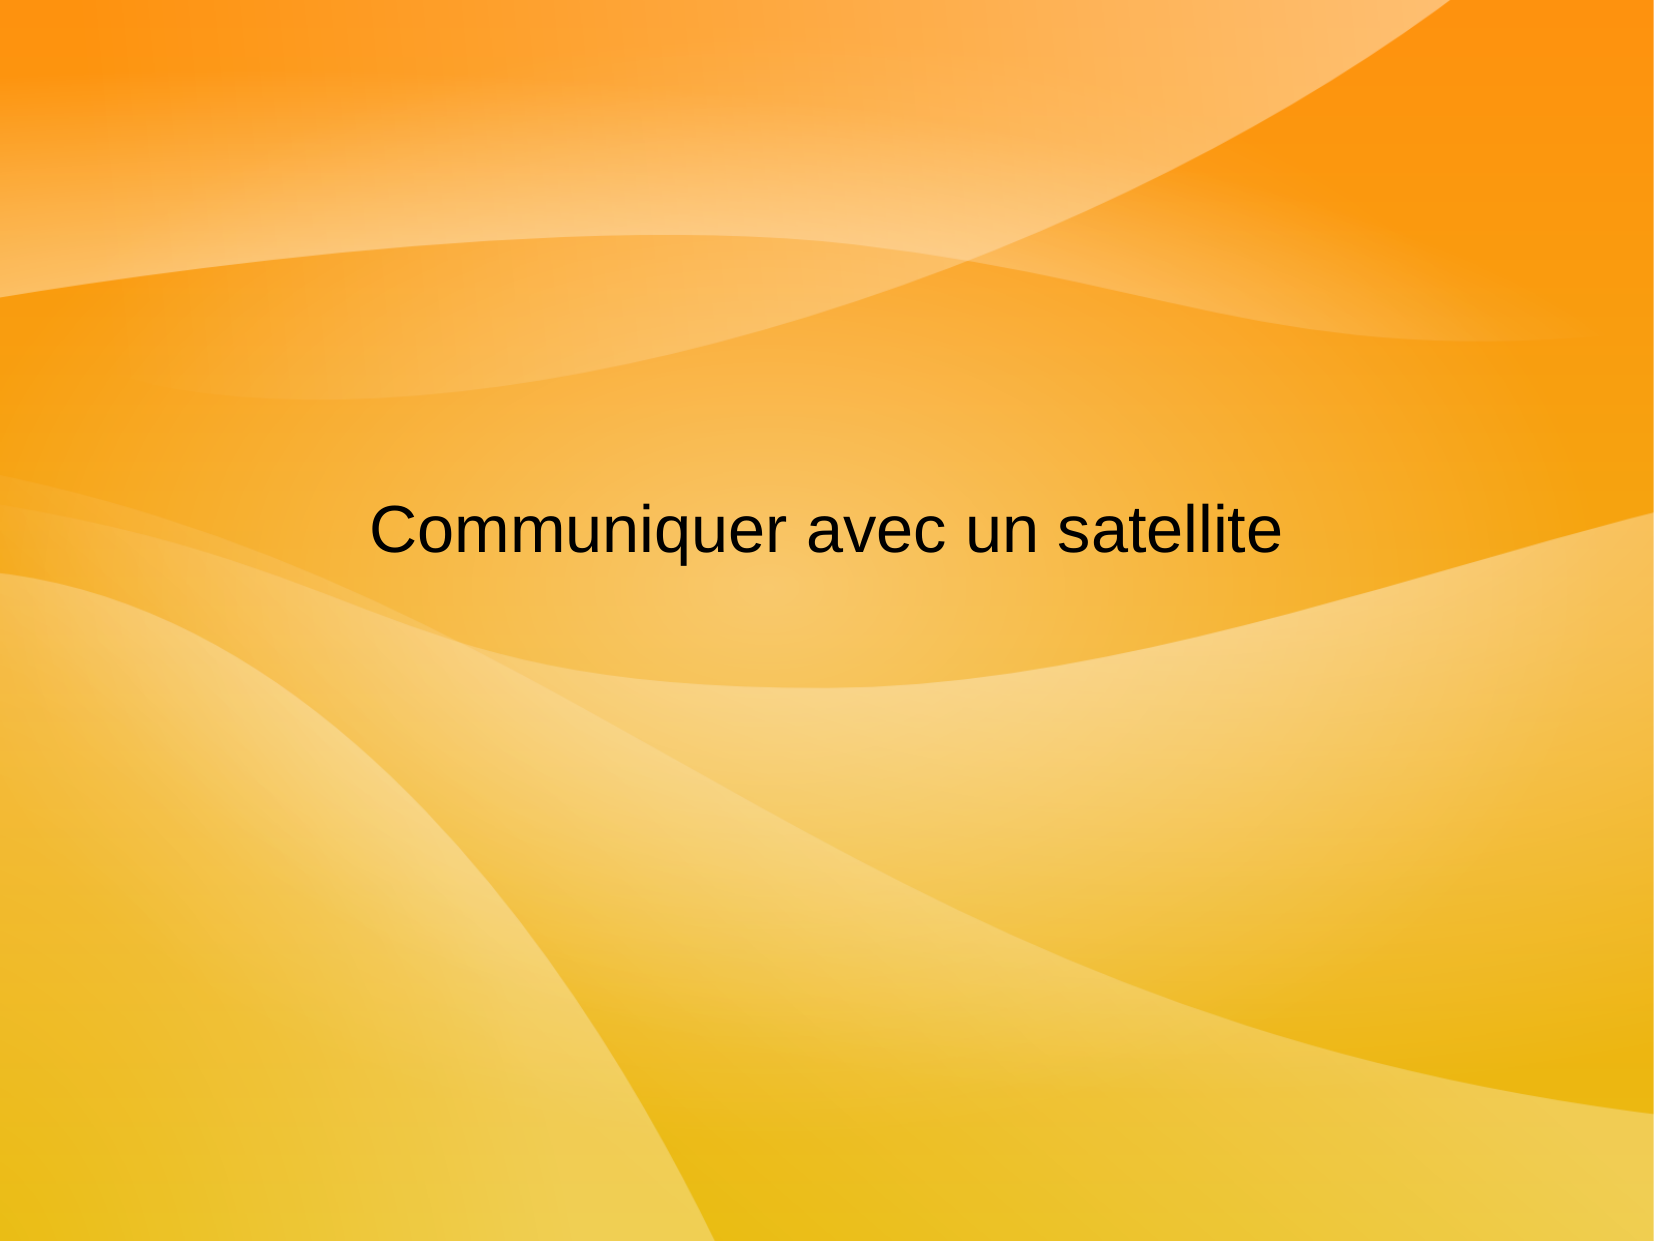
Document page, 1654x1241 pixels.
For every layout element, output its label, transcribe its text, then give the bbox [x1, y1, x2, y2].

subtitle Communiquer avec un satellite [82, 49, 1571, 1010]
picture [0, 0, 1654, 1241]
